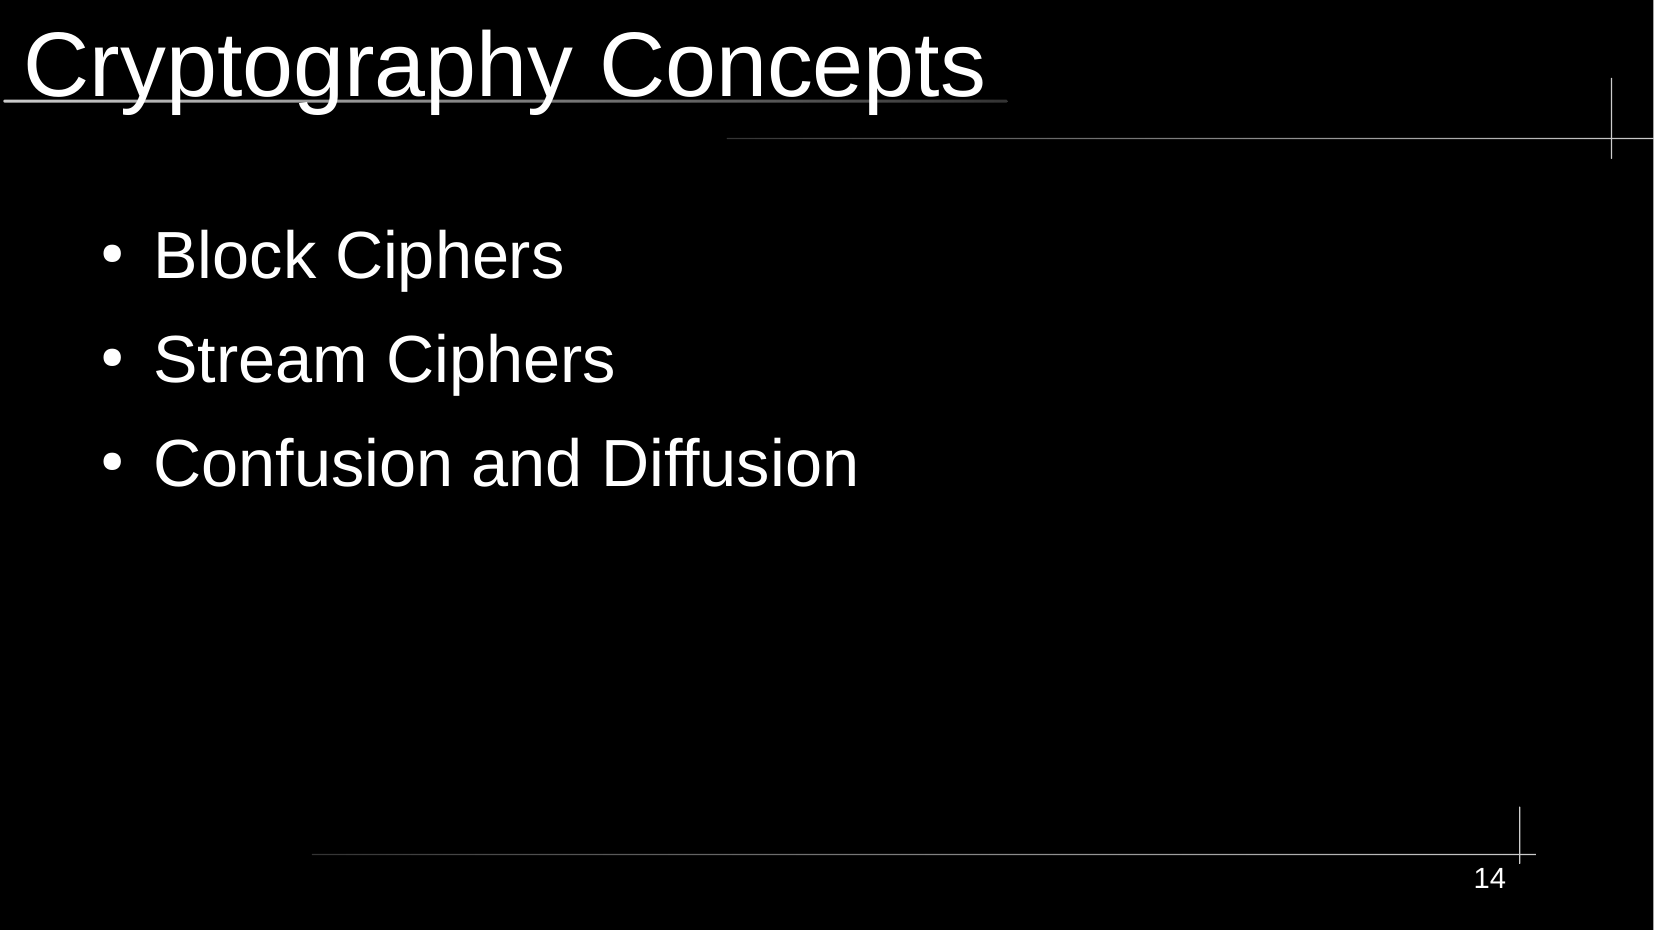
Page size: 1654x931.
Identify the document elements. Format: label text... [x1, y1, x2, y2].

title Cryptography Concepts [23, 11, 1589, 119]
list Block Ciphers Stream Ciphers Confusion and Diffusion [82, 217, 1571, 851]
